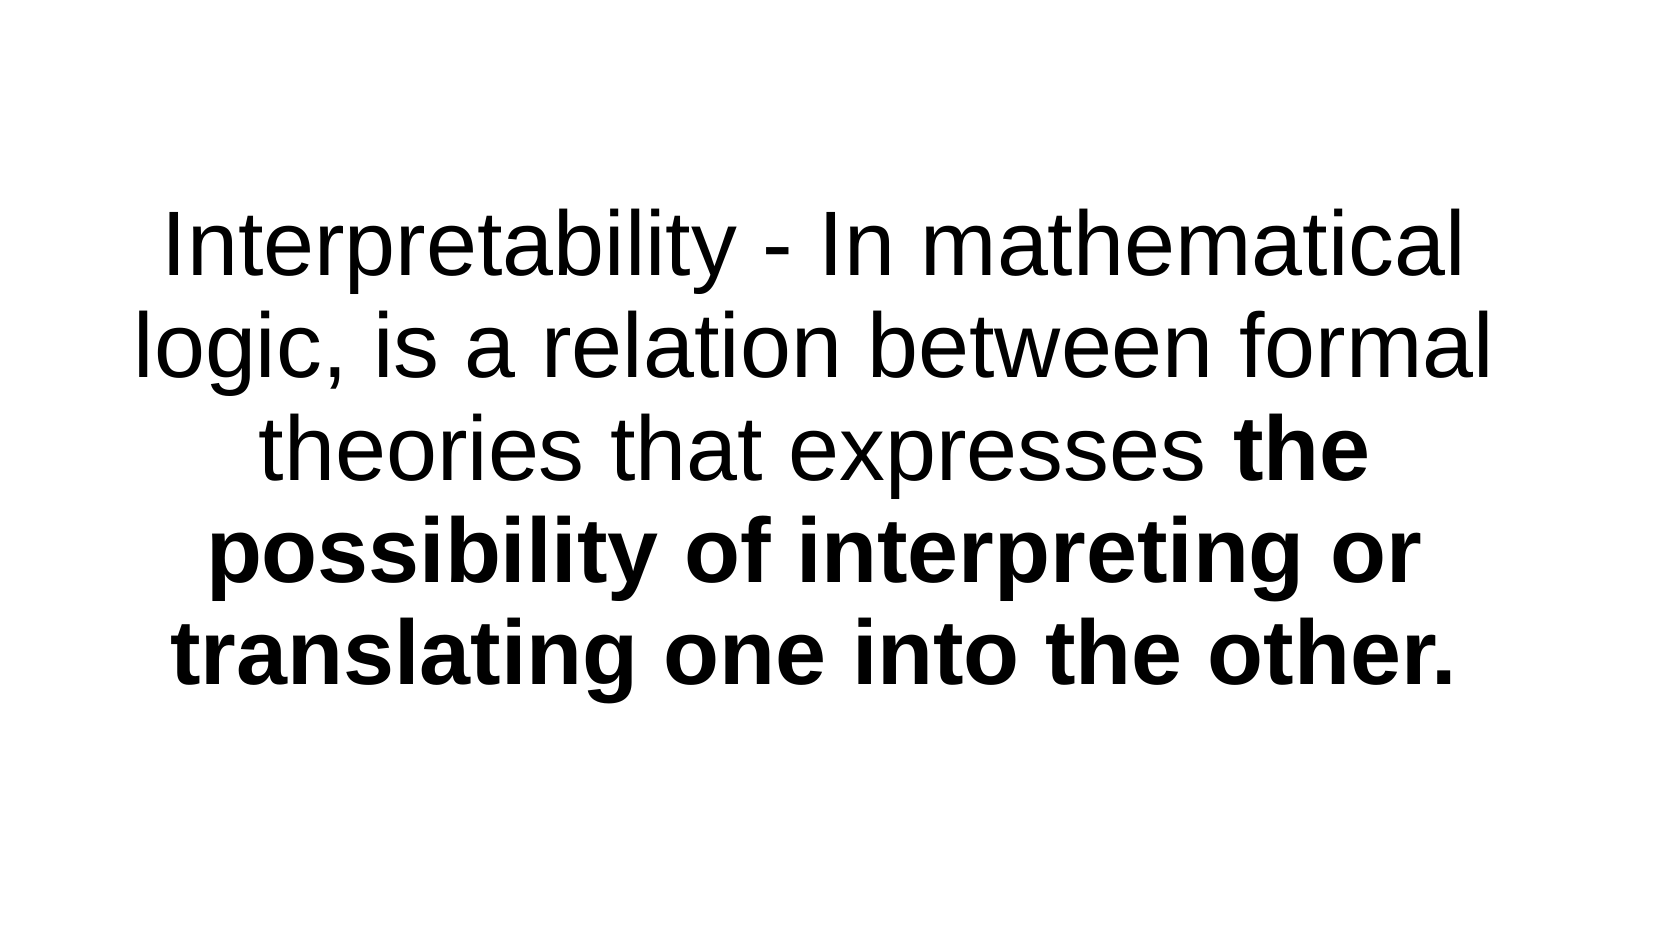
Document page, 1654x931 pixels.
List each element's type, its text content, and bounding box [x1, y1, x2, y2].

title Interpretability - In mathematical logic, is a relation between formal theories that expresses the possibility of interpreting or translating one into the other. [70, 191, 1559, 705]
